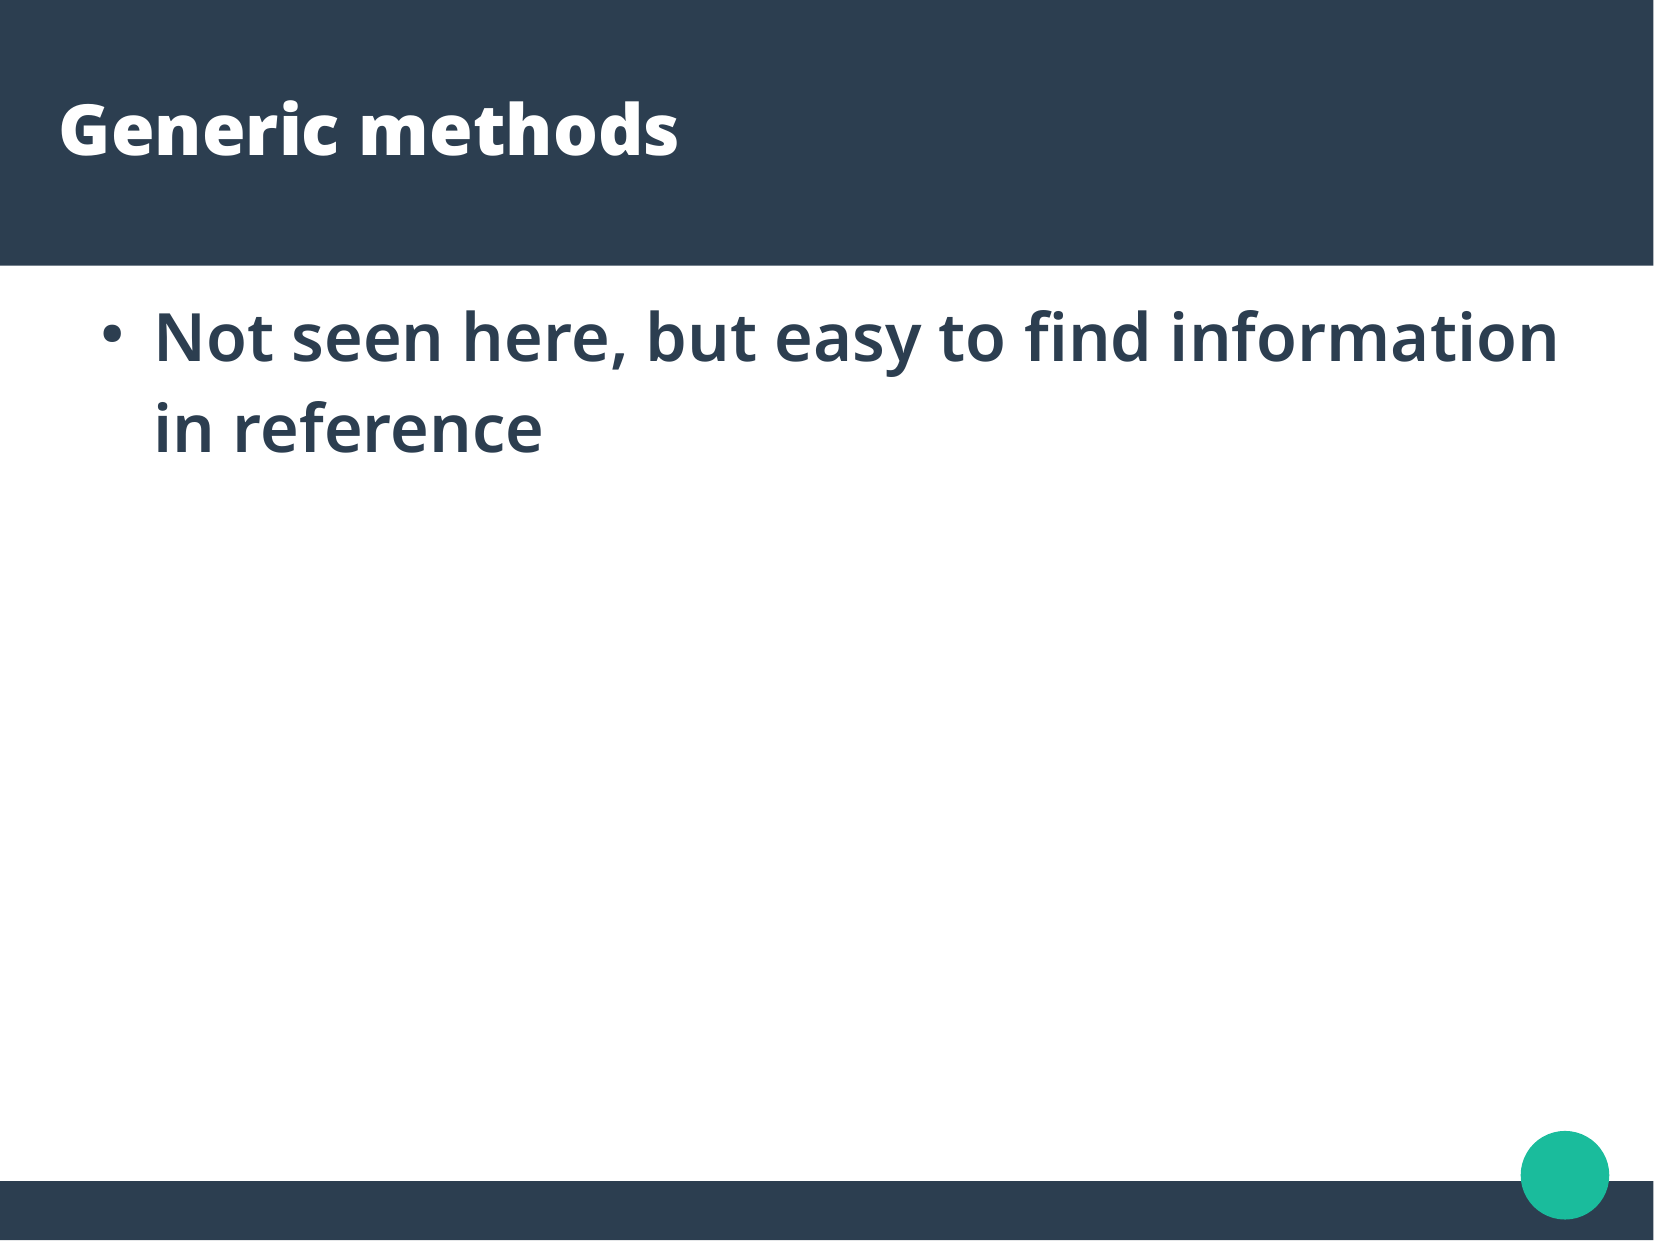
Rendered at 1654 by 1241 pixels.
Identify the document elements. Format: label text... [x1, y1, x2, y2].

title Generic methods [59, 49, 1595, 207]
list Not seen here, but easy to find information in reference [82, 290, 1571, 1010]
